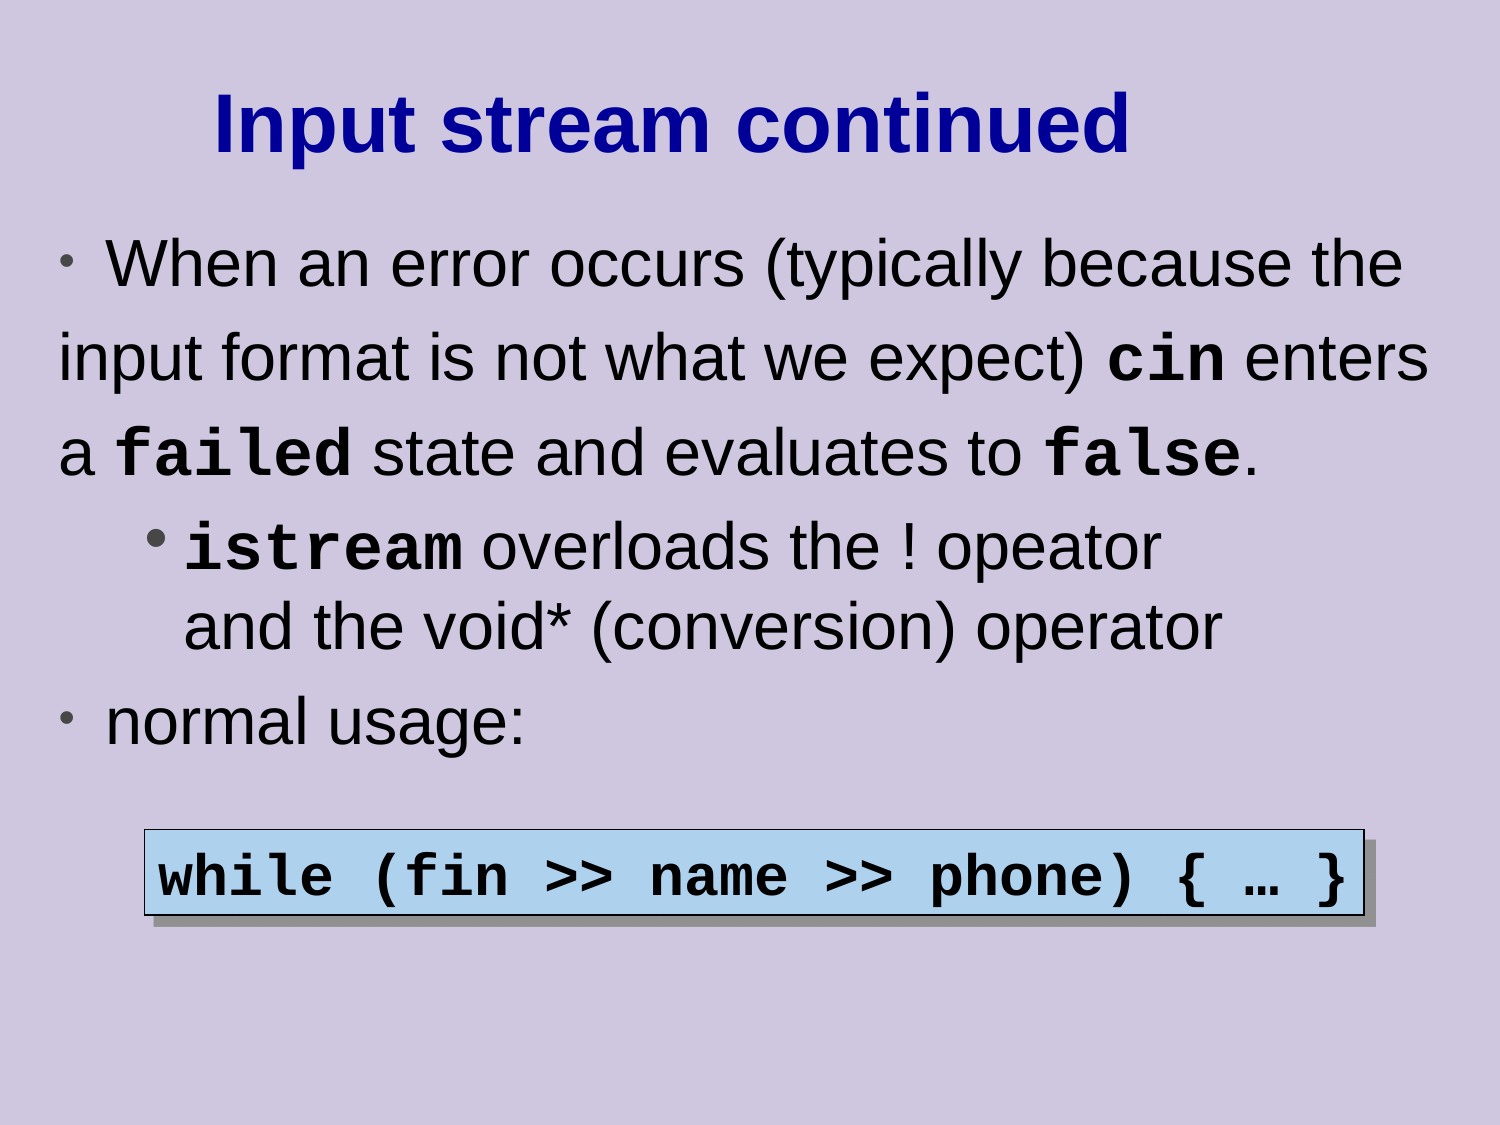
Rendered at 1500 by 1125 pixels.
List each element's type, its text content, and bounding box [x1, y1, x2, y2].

list When an error occurs (typically because the input format is not what we expect) cin enters a failed state and evaluates to false. istream overloads the ! opeator and the void* (conversion) operator normal usage: [43, 212, 1477, 865]
text_box while (fin >> name >> phone) { … } [144, 829, 1364, 916]
title Input stream continued [198, 17, 1468, 212]
